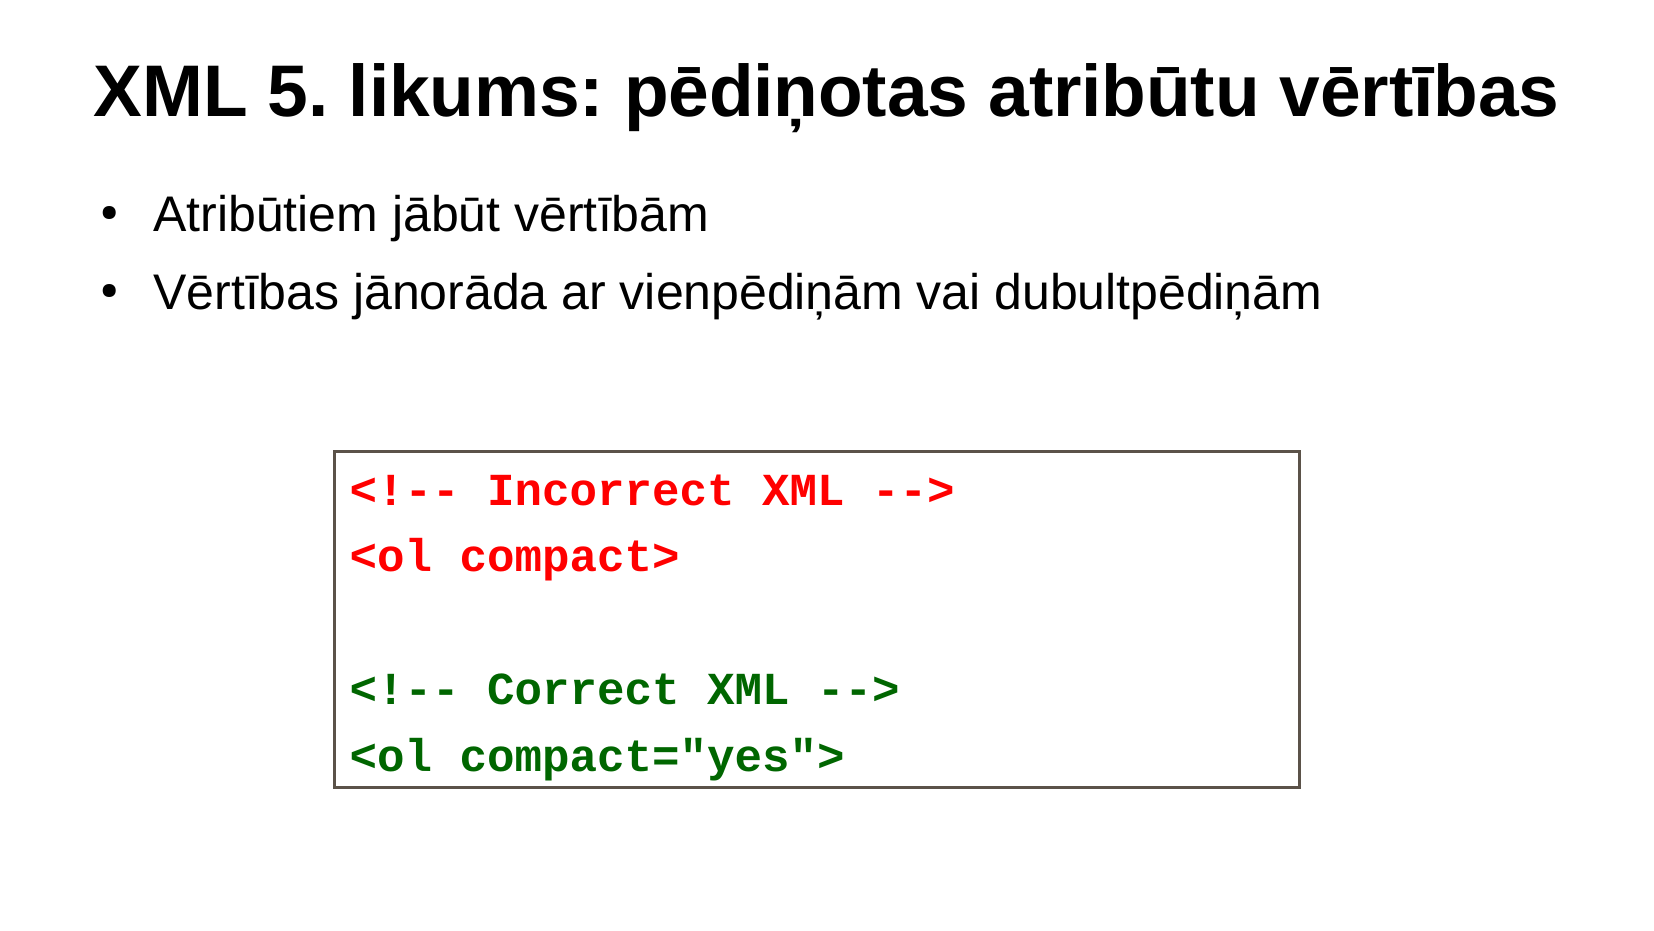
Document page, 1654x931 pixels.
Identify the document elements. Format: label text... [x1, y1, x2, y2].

list Atribūtiem jābūt vērtībām Vērtības jānorāda ar vienpēdiņām vai dubultpēdiņām [82, 186, 1538, 889]
title XML 5. likums: pēdiņotas atribūtu vērtības [82, 9, 1571, 174]
text_box <!-- Incorrect XML --> <ol compact> <!-- Correct XML --> <ol compact="yes"> [334, 451, 1300, 788]
